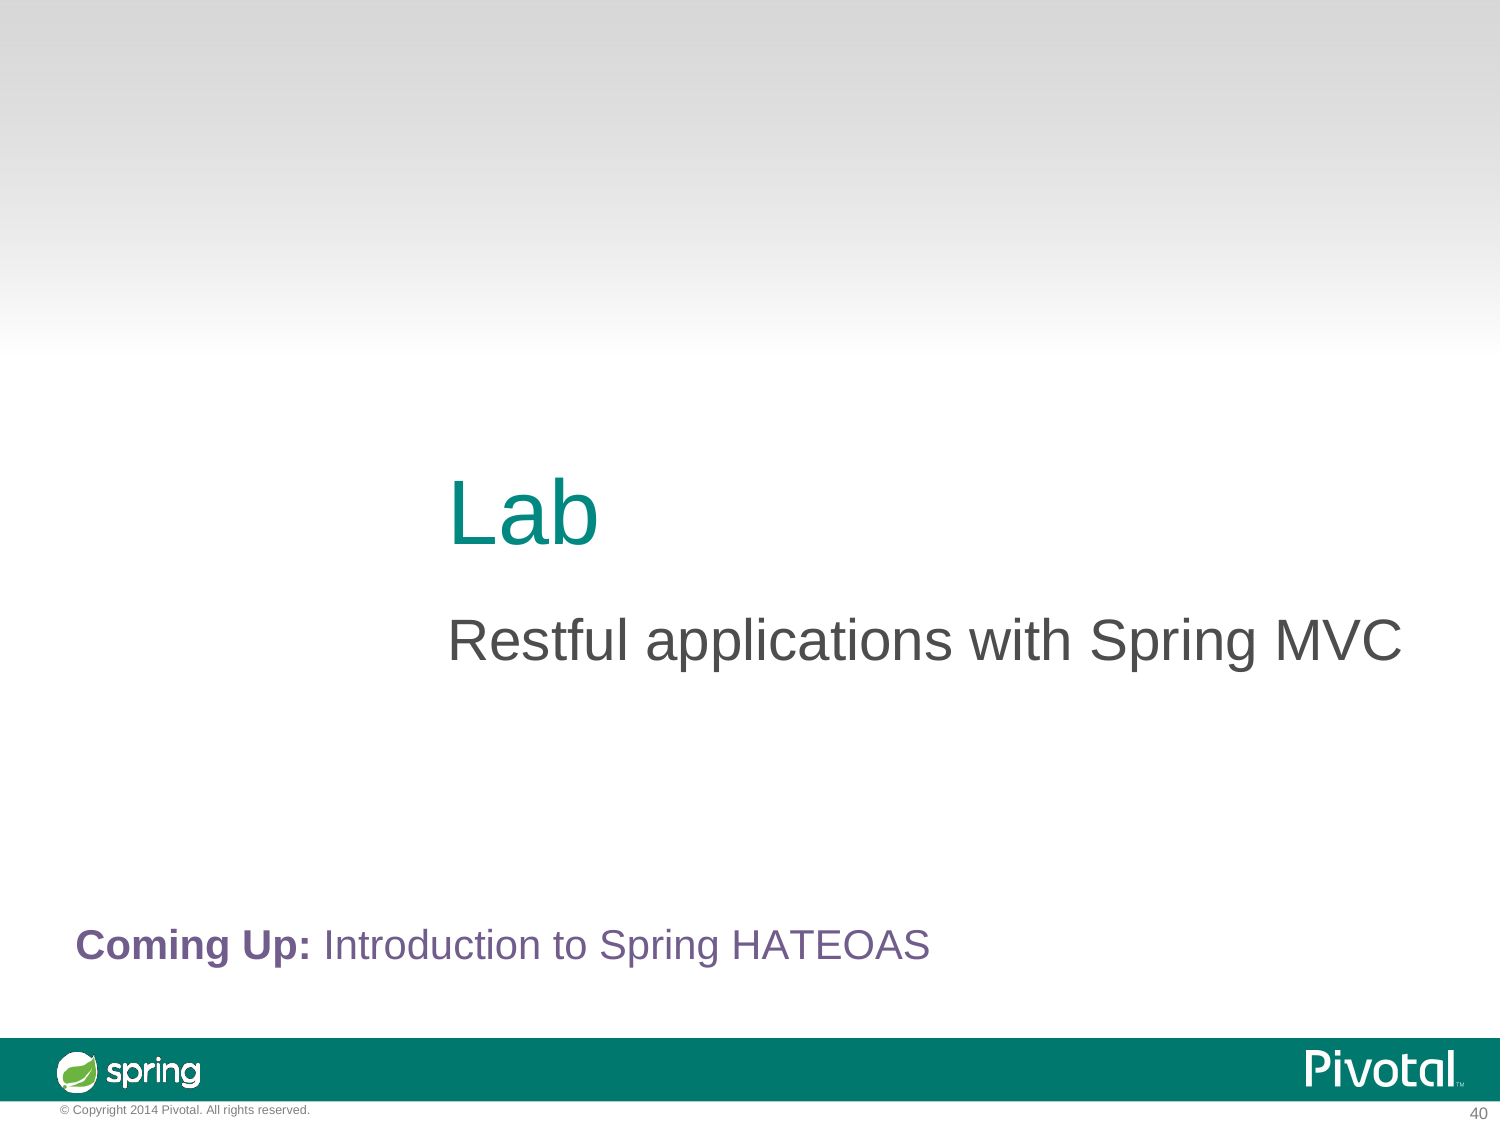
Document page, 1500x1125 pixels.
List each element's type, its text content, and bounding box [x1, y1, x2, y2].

title Lab [447, 454, 1440, 565]
picture [1306, 1050, 1464, 1087]
text_box Restful applications with Spring MVC [447, 602, 1440, 914]
text_box Coming Up: Introduction to Spring HATEOAS [60, 910, 957, 976]
picture [32, 1041, 210, 1103]
